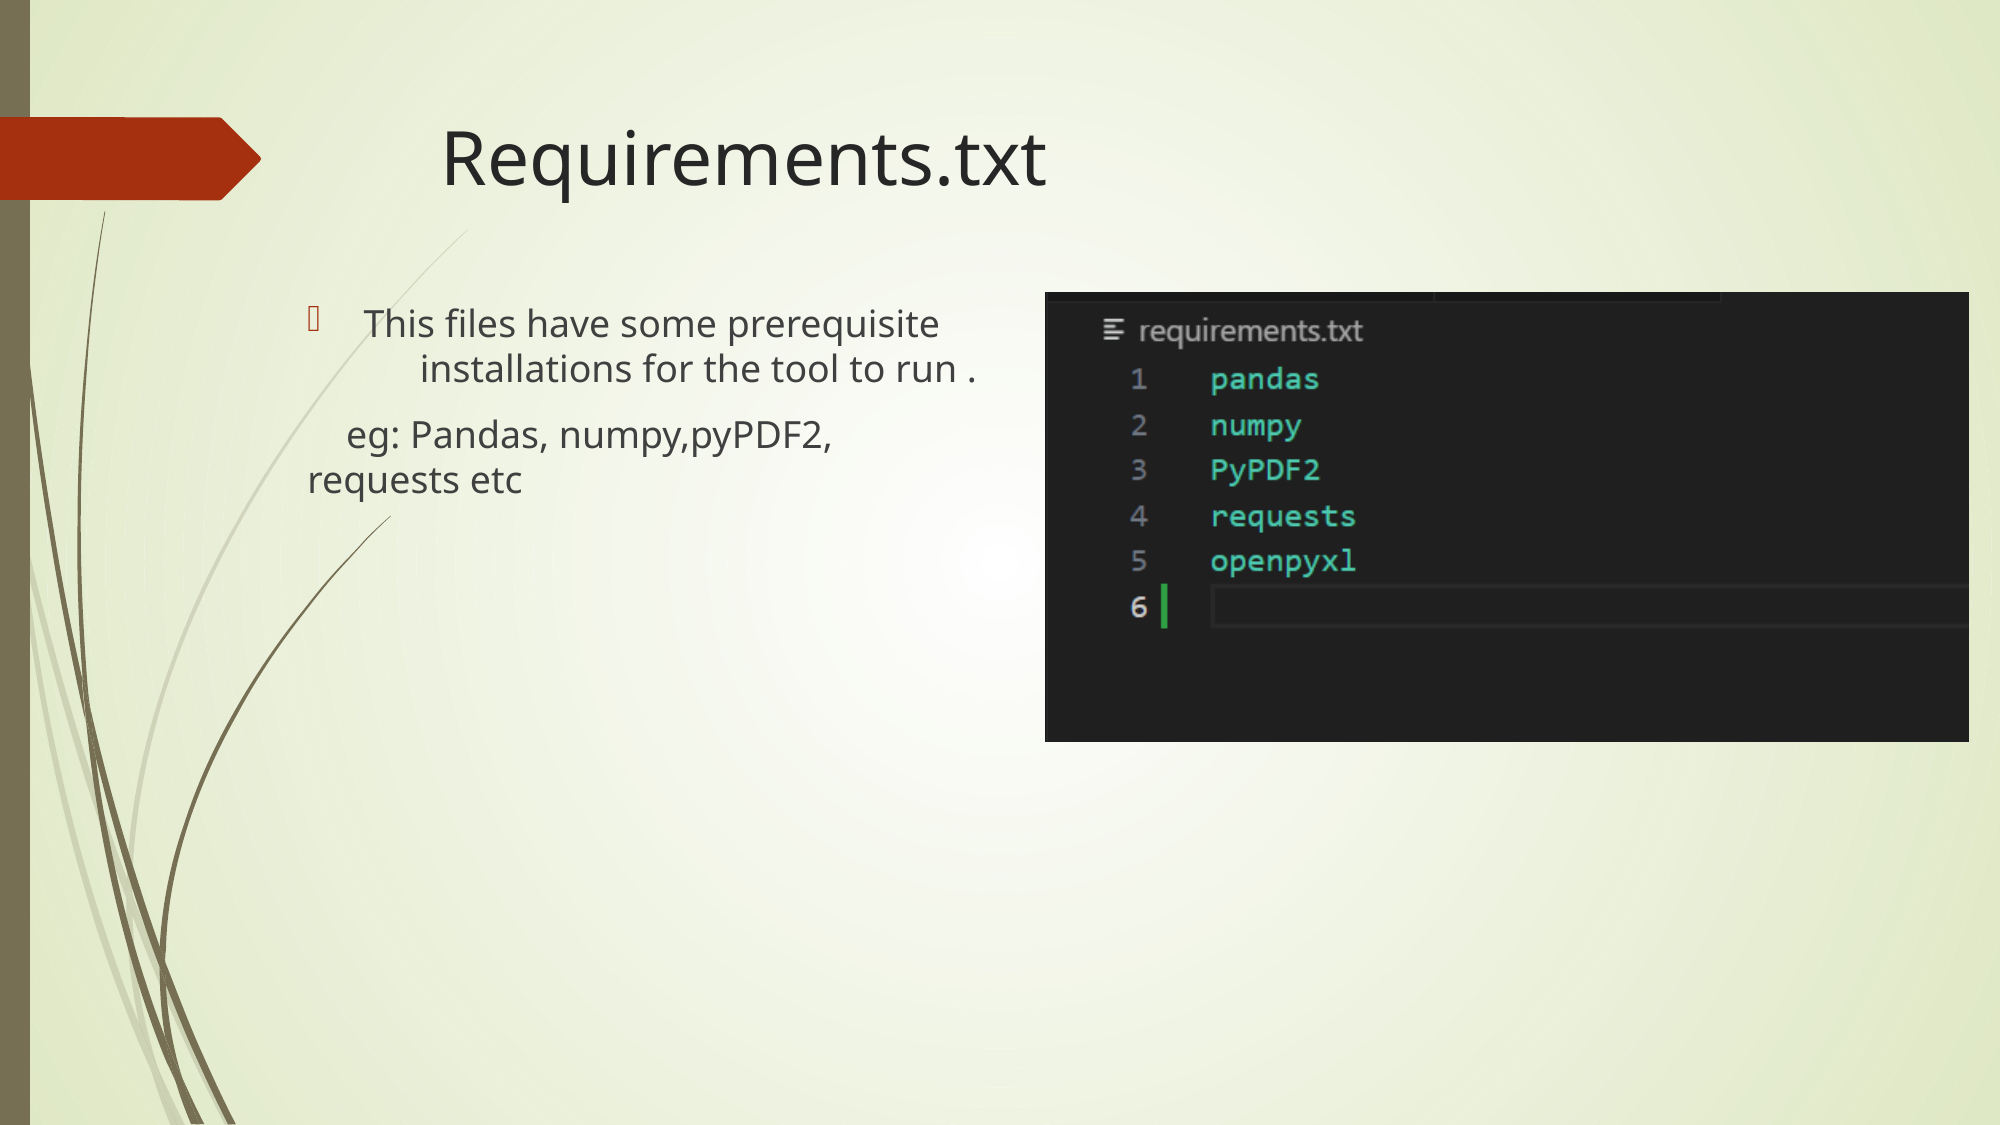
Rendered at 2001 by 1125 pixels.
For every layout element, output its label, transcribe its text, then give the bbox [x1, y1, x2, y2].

picture [1045, 292, 1969, 742]
title Requirements.txt [425, 102, 1888, 313]
list This files have some prerequisite installations for the tool to run . eg: Pandas, numpy,pyPDF2, requests etc [292, 292, 1000, 913]
